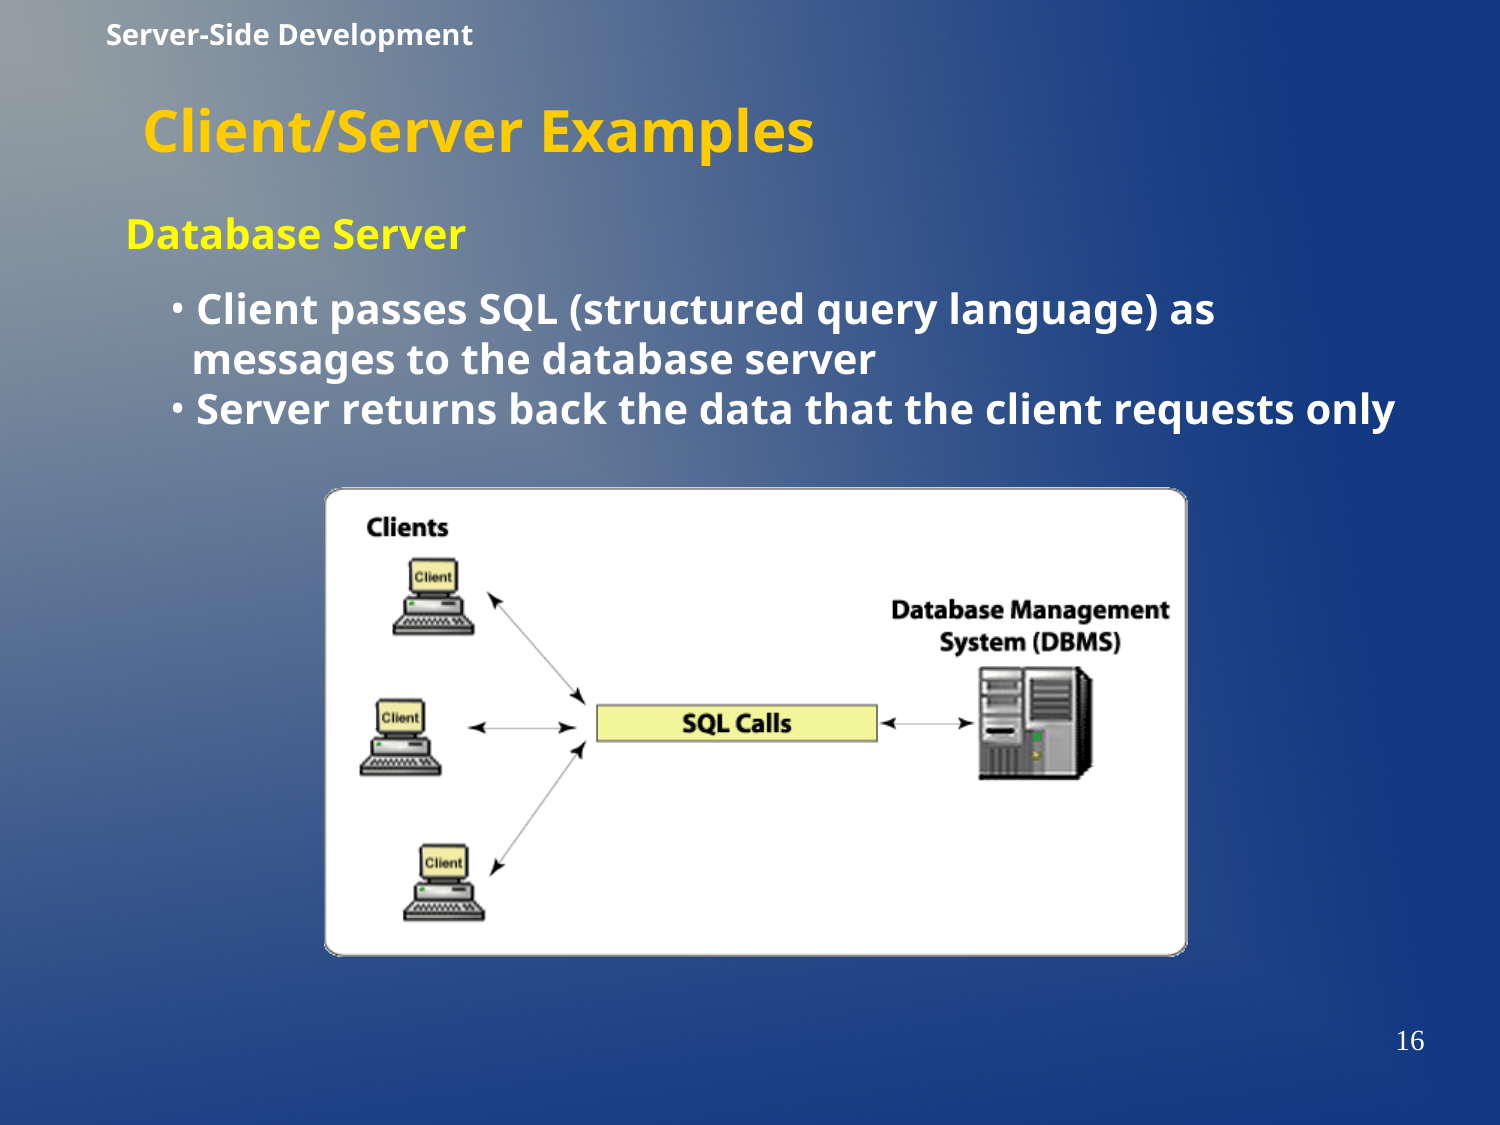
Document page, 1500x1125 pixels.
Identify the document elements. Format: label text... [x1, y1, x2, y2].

text_box Client/Server Examples [127, 86, 831, 172]
text_box Client passes SQL (structured query language) as messages to the database server Server returns back the data that the client requests only [155, 275, 1412, 441]
text_box Database Server [110, 200, 482, 266]
text_box Server-Side Development [83, 8, 489, 59]
picture [0, 0, 1500, 1125]
